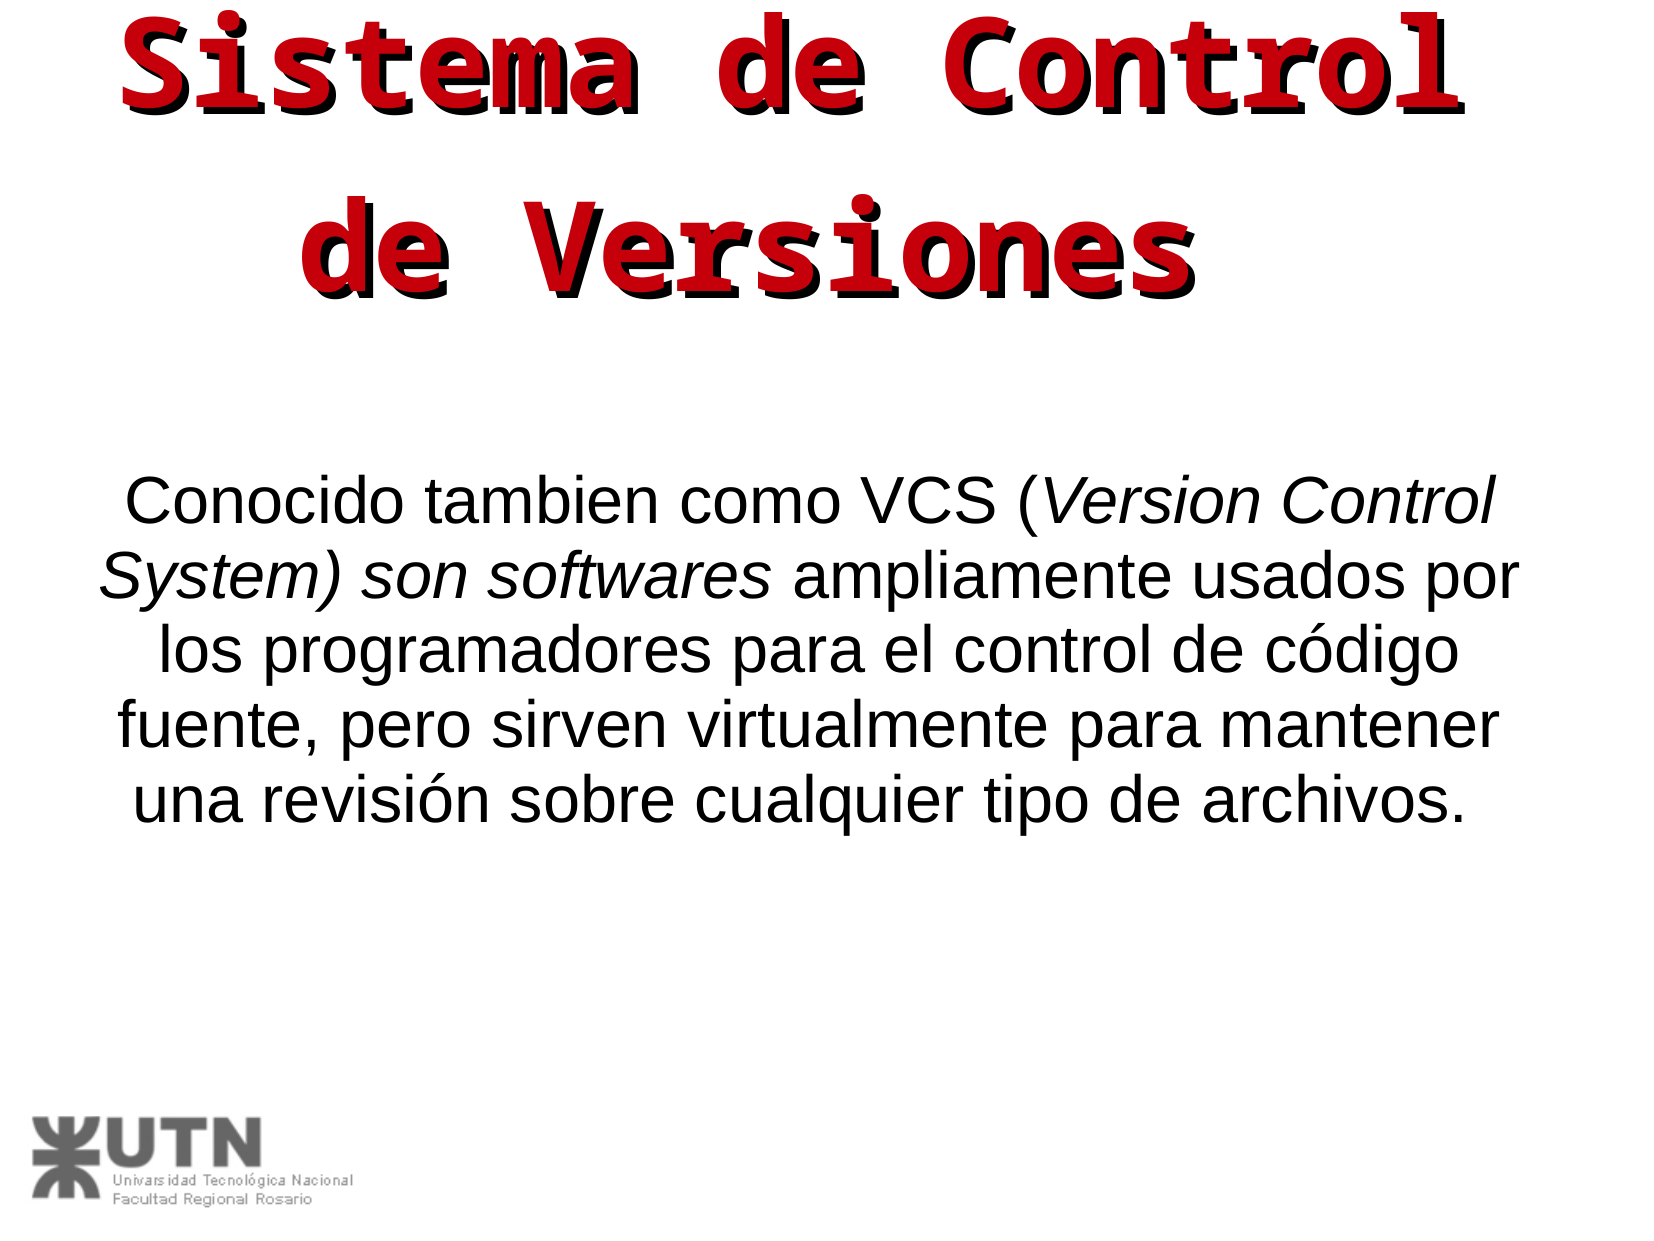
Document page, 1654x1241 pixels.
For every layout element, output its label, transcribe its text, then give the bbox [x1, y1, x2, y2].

picture [23, 1104, 362, 1217]
title Sistema de Control de Versiones [82, 21, 1571, 285]
subtitle Conocido tambien como VCS (Version Control System) son softwares ampliamente usados por los programadores para el control de código fuente, pero sirven virtualmente para mantener una revisión sobre cualquier tipo de archivos. [82, 290, 1538, 1010]
